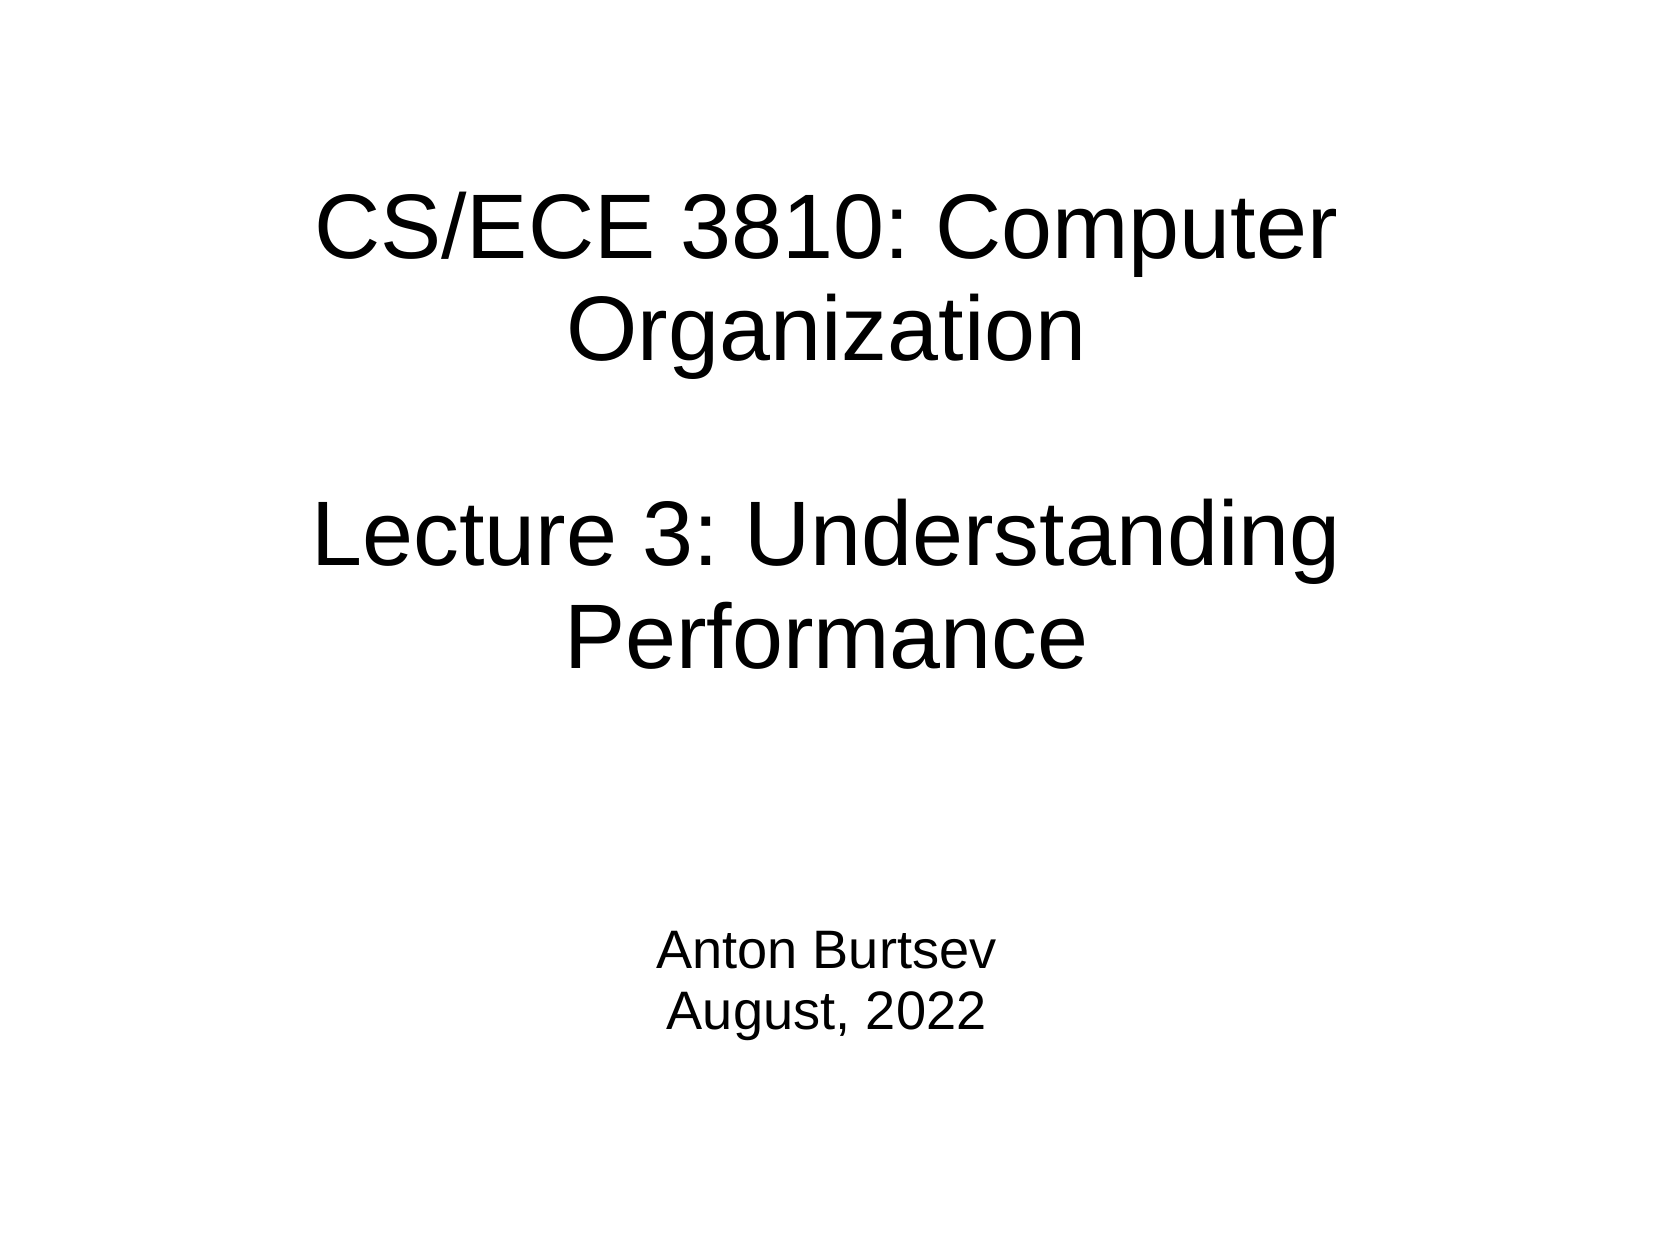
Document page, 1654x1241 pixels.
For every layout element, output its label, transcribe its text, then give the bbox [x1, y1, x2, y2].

title CS/ECE 3810: Computer Organization Lecture 3: Understanding Performance [82, 113, 1571, 637]
subtitle Anton Burtsev August, 2022 [82, 637, 1571, 1109]
